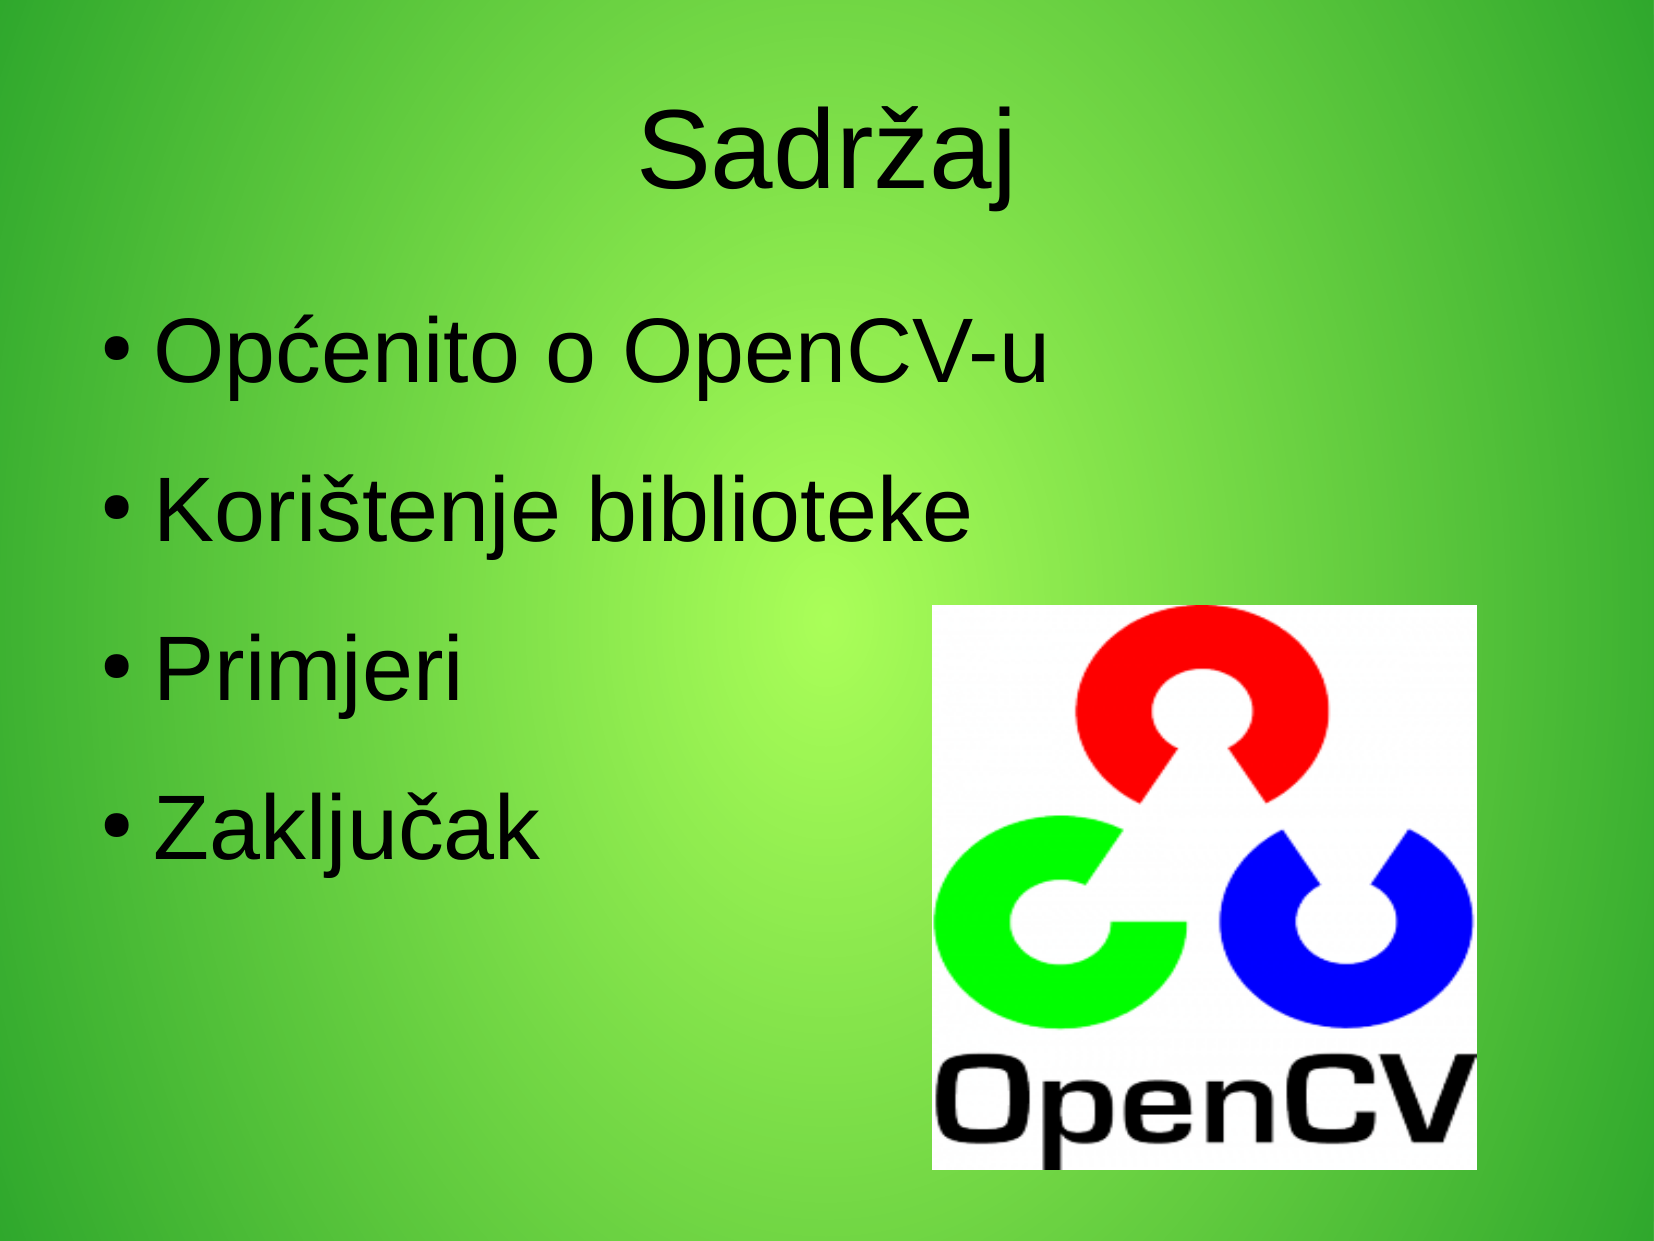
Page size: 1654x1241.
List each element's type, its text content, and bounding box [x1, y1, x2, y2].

picture [932, 605, 1477, 1170]
list Općenito o OpenCV-u Korištenje biblioteke Primjeri Zaključak [82, 299, 1571, 1019]
title Sadržaj [82, 47, 1571, 252]
